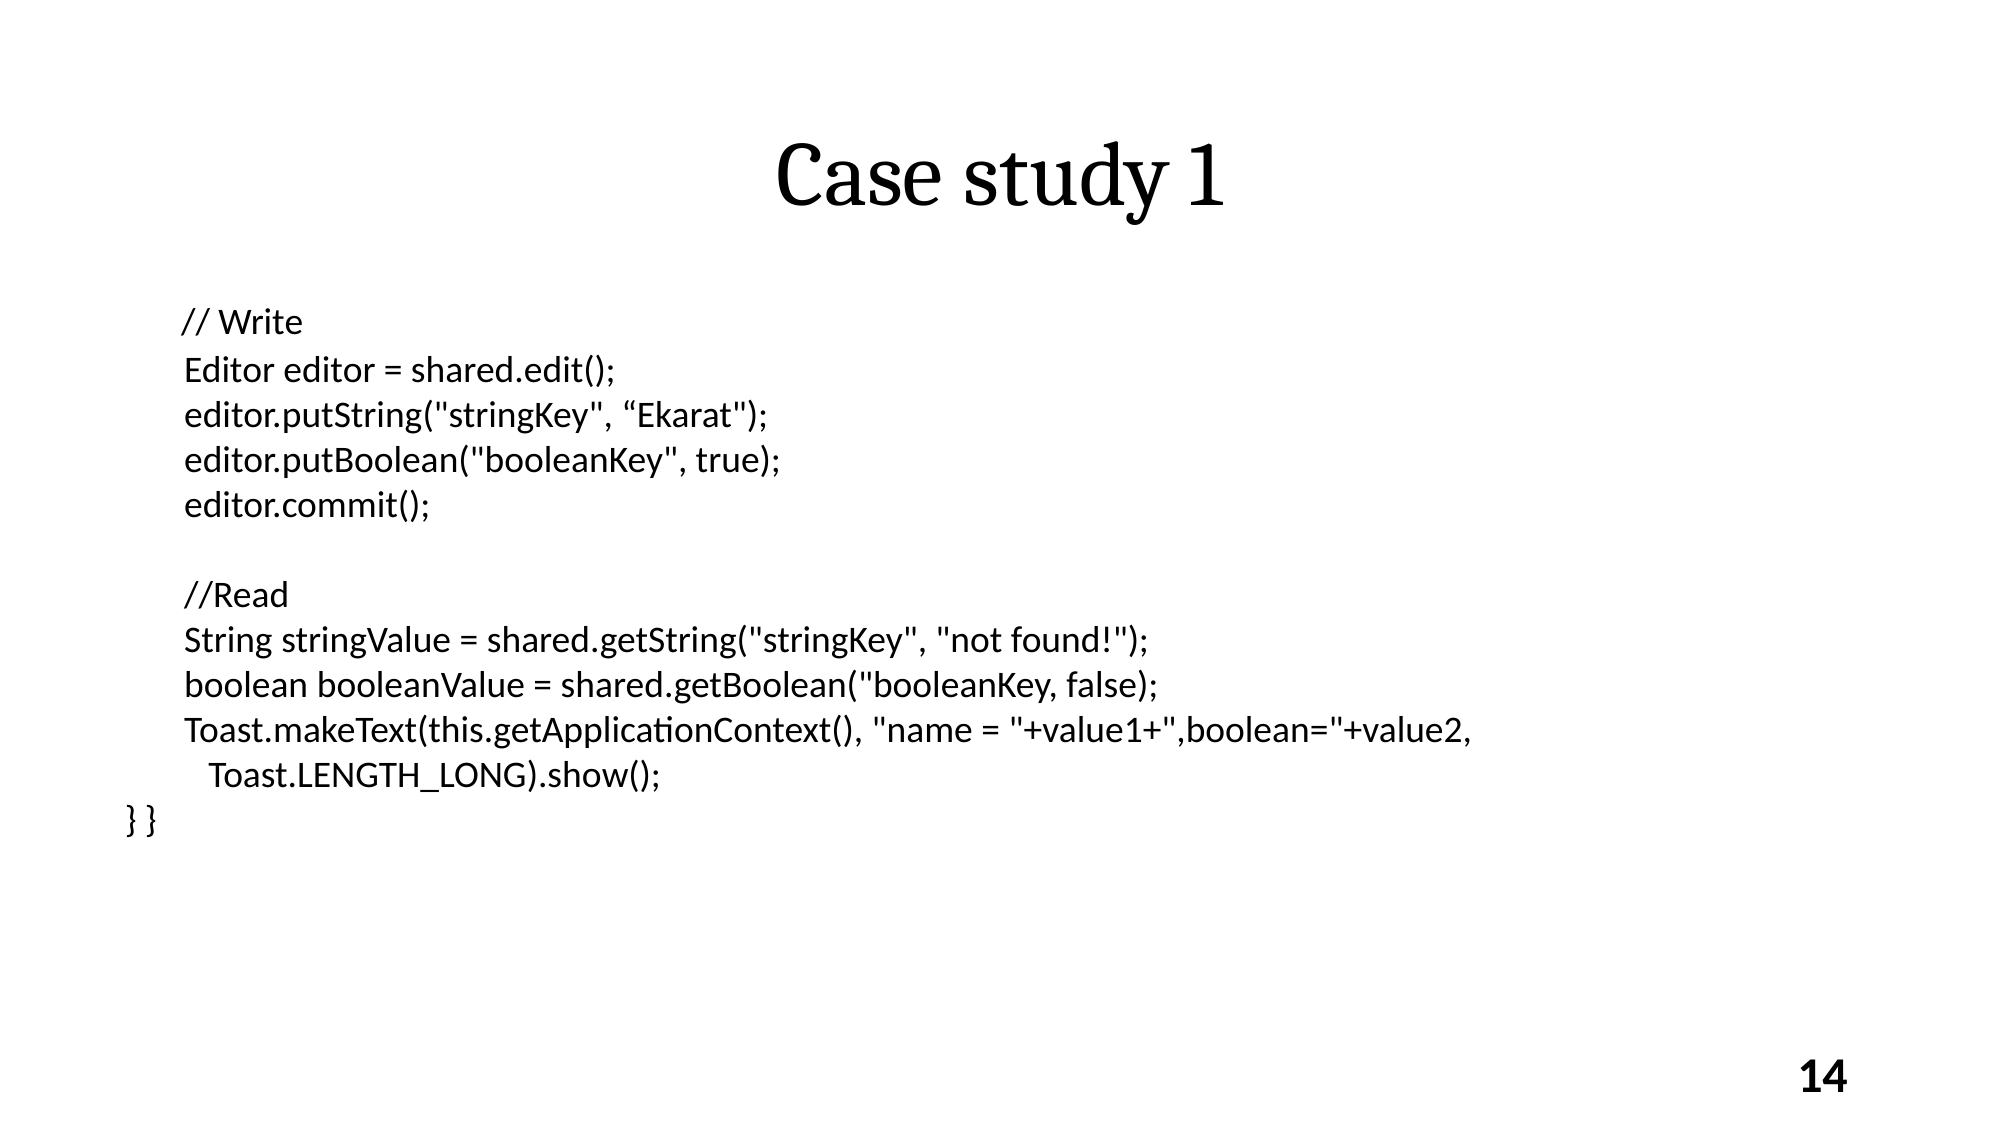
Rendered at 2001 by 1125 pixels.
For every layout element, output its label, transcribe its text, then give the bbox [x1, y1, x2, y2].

text_box // Write Editor editor = shared.edit(); editor.putString("stringKey", “Ekarat"); editor.putBoolean("booleanKey", true); editor.commit(); //Read String stringValue = shared.getString("stringKey", "not found!"); boolean booleanValue = shared.getBoolean("booleanKey, false); Toast.makeText(this.getApplicationContext(), "name = "+value1+",boolean="+value2, Toast.LENGTH_LONG).show(); } } [101, 277, 2000, 1006]
text_box Case study 1 [137, 59, 1863, 277]
text_box <number> [1412, 1042, 1863, 1103]
